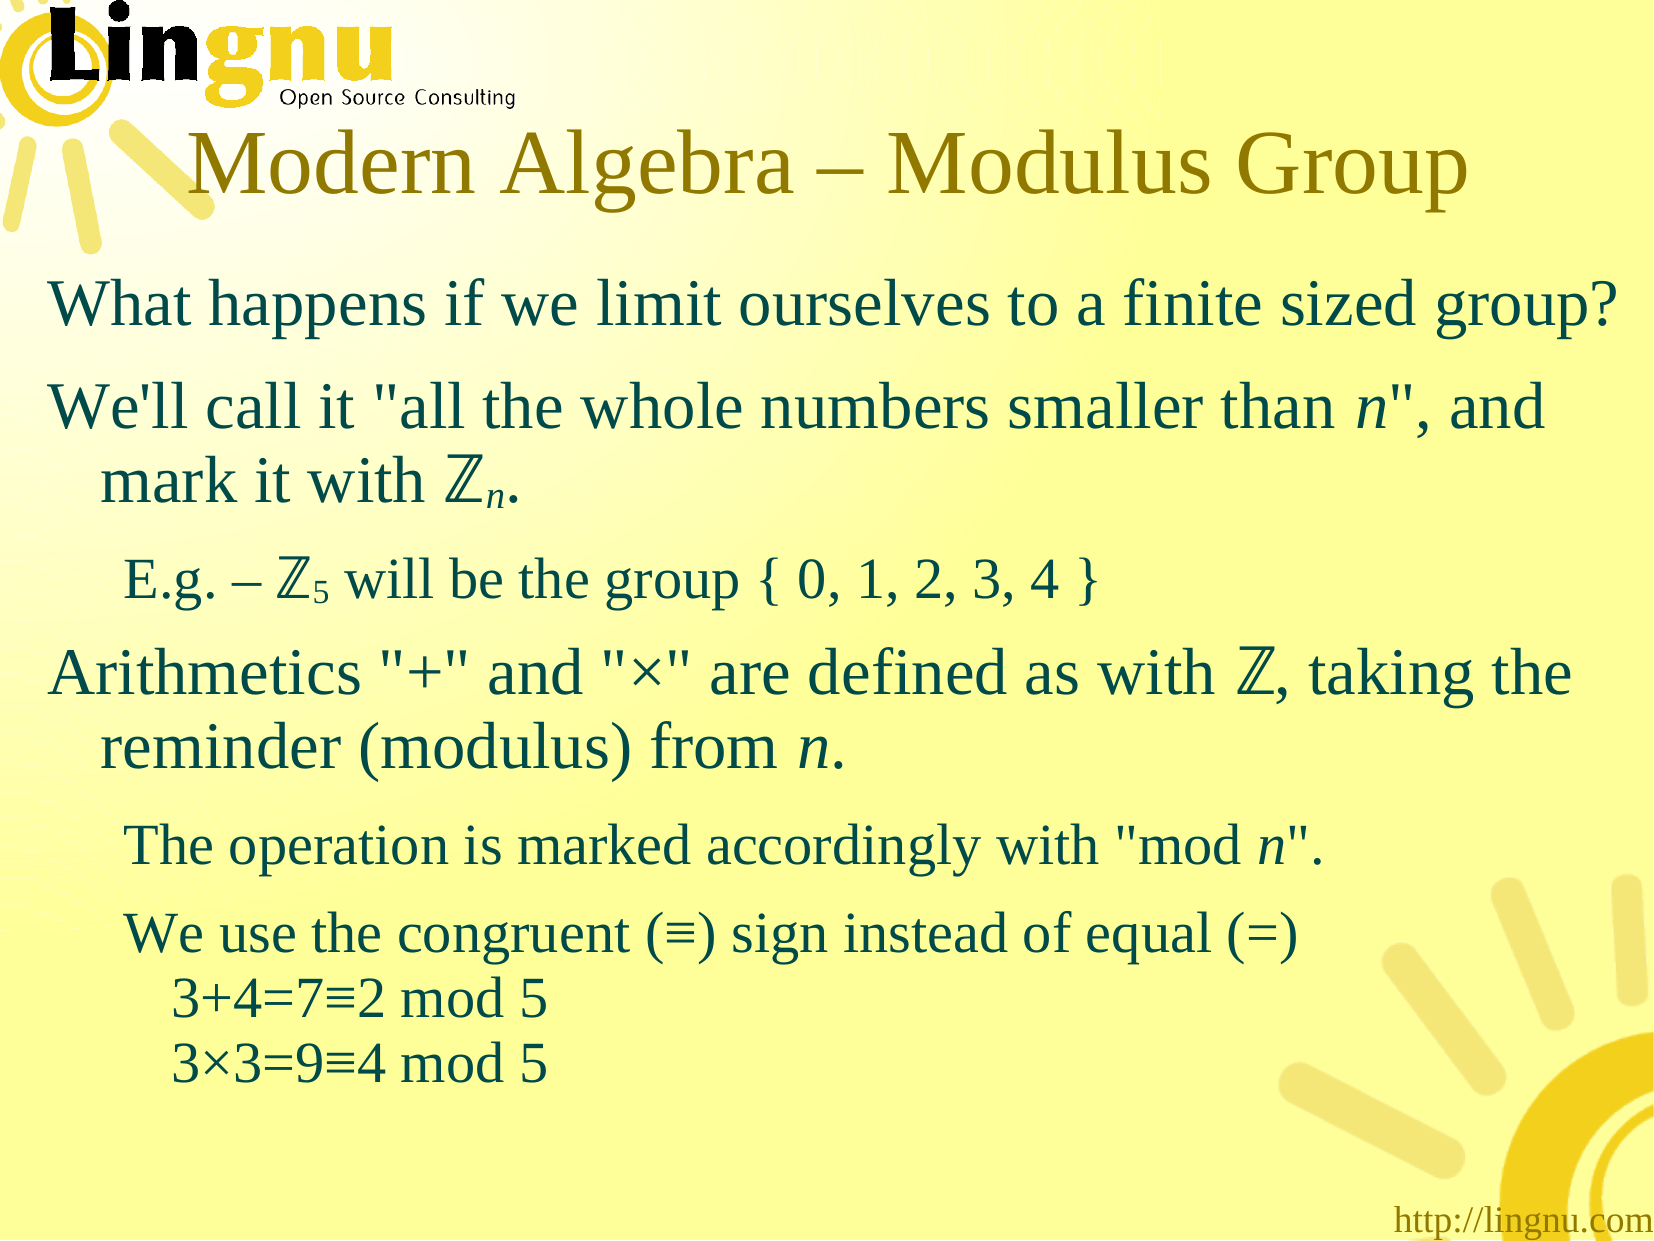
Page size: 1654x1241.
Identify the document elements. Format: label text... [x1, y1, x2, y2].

picture [0, 0, 516, 256]
title Modern Algebra – Modulus Group [123, 58, 1536, 265]
picture [1256, 871, 1654, 1241]
list What happens if we limit ourselves to a finite sized group? We'll call it "all the whole numbers smaller than n", and mark it with ℤn. E.g. – ℤ5 will be the group { 0, 1, 2, 3, 4 } Arithmetics "+" and "×" are defined as with ℤ, taking the reminder (modulus) from n. The operation is marked accordingly with "mod n". We use the congruent (≡) sign instead of equal (=) 3+4=7≡2 mod 5 3×3=9≡4 mod 5 [29, 265, 1625, 1210]
